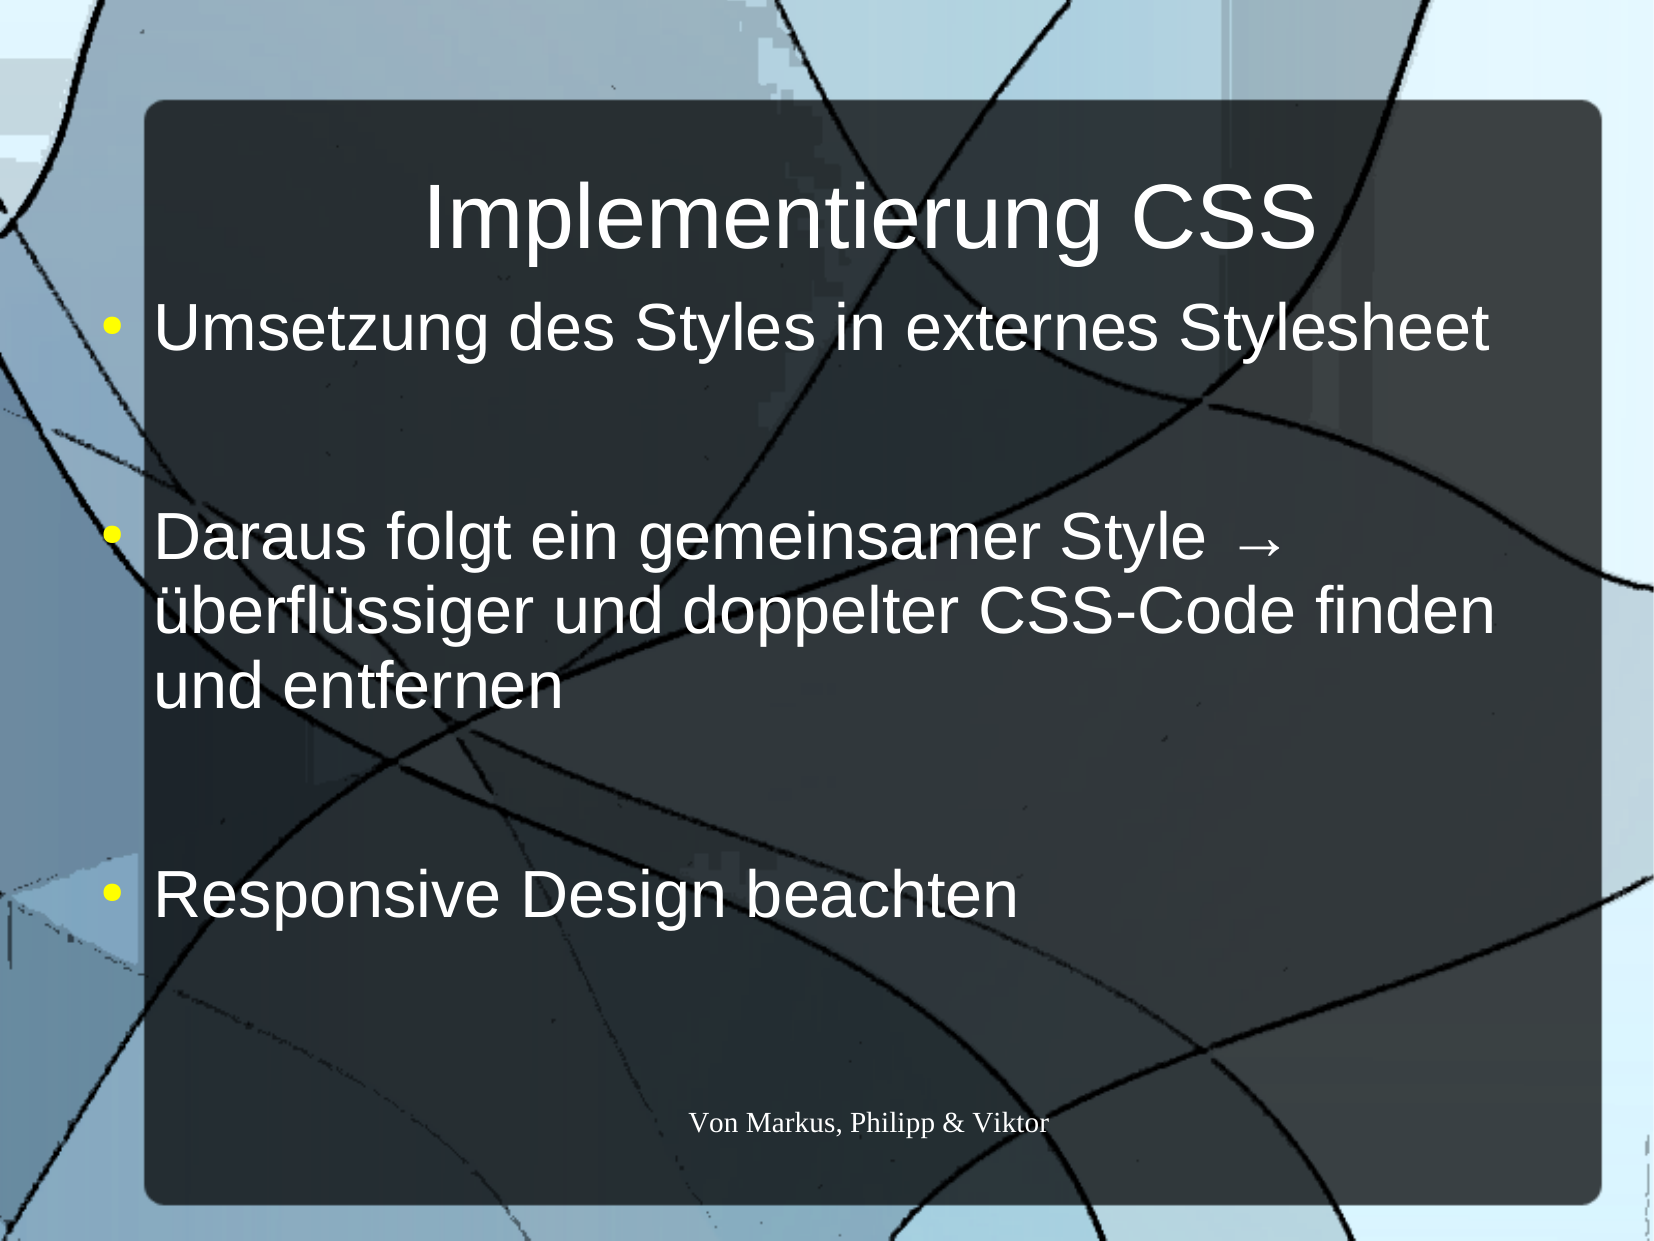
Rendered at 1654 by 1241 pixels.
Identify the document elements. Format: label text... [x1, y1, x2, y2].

list Umsetzung des Styles in externes Stylesheet Daraus folgt ein gemeinsamer Style → überflüssiger und doppelter CSS-Code finden und entfernen Responsive Design beachten [82, 290, 1571, 1109]
picture [0, 0, 1654, 1241]
title Implementierung CSS [159, 108, 1583, 325]
